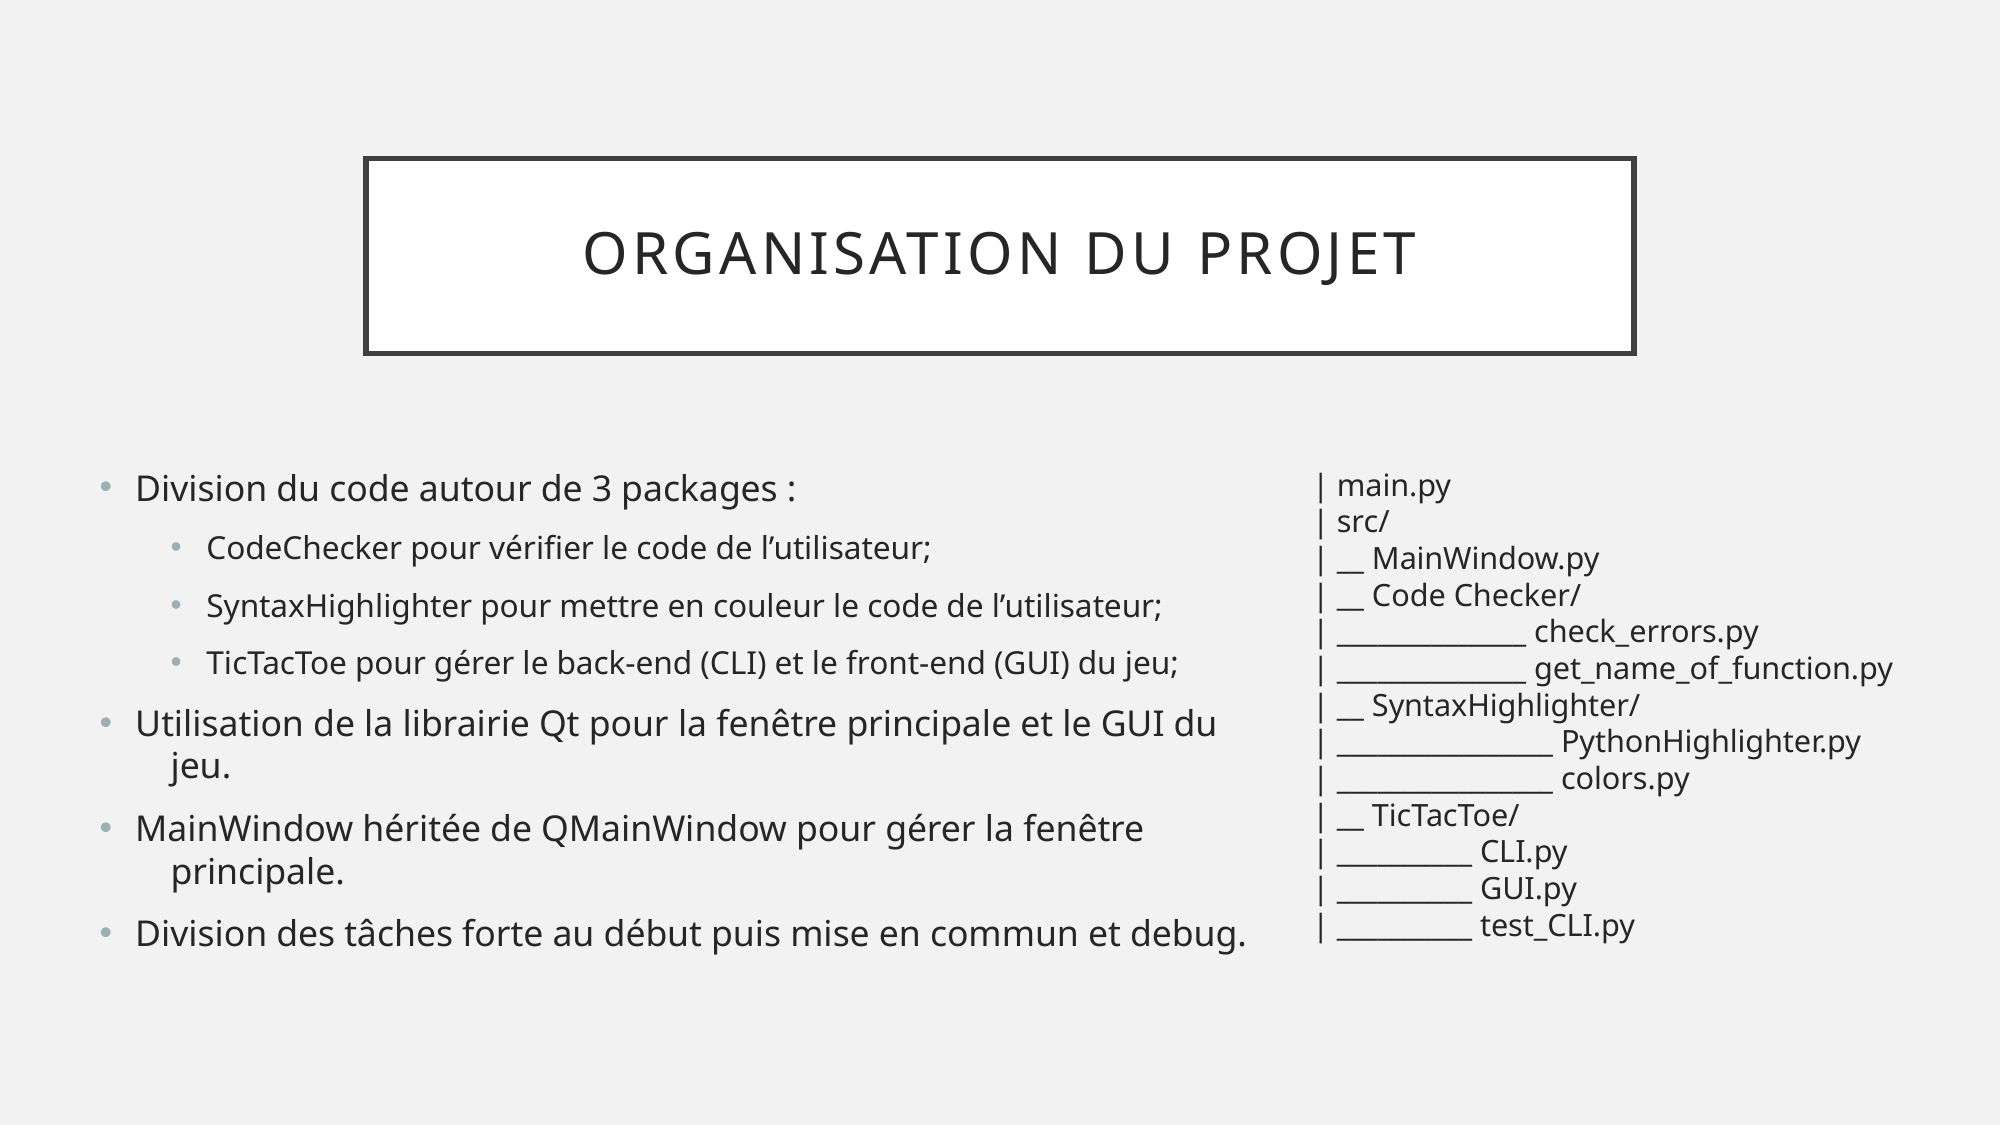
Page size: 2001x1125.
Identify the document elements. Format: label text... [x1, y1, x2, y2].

text_box | main.py | src/ | __ MainWindow.py | __ Code Checker/ | ______________ check_errors.py | ______________ get_name_of_function.py | __ SyntaxHighlighter/ | ________________ PythonHighlighter.py | ________________ colors.py | __ TicTacToe/ | __________ CLI.py | __________ GUI.py | __________ test_CLI.py [1297, 457, 1916, 967]
title Organisation du Projet [366, 158, 1634, 354]
list Division du code autour de 3 packages : CodeChecker pour vérifier le code de l’utilisateur; SyntaxHighlighter pour mettre en couleur le code de l’utilisateur; TicTacToe pour gérer le back-end (CLI) et le front-end (GUI) du jeu; Utilisation de la librairie Qt pour la fenêtre principale et le GUI du jeu. MainWindow héritée de QMainWindow pour gérer la fenêtre principale. Division des tâches forte au début puis mise en commun et debug. [84, 457, 1264, 967]
